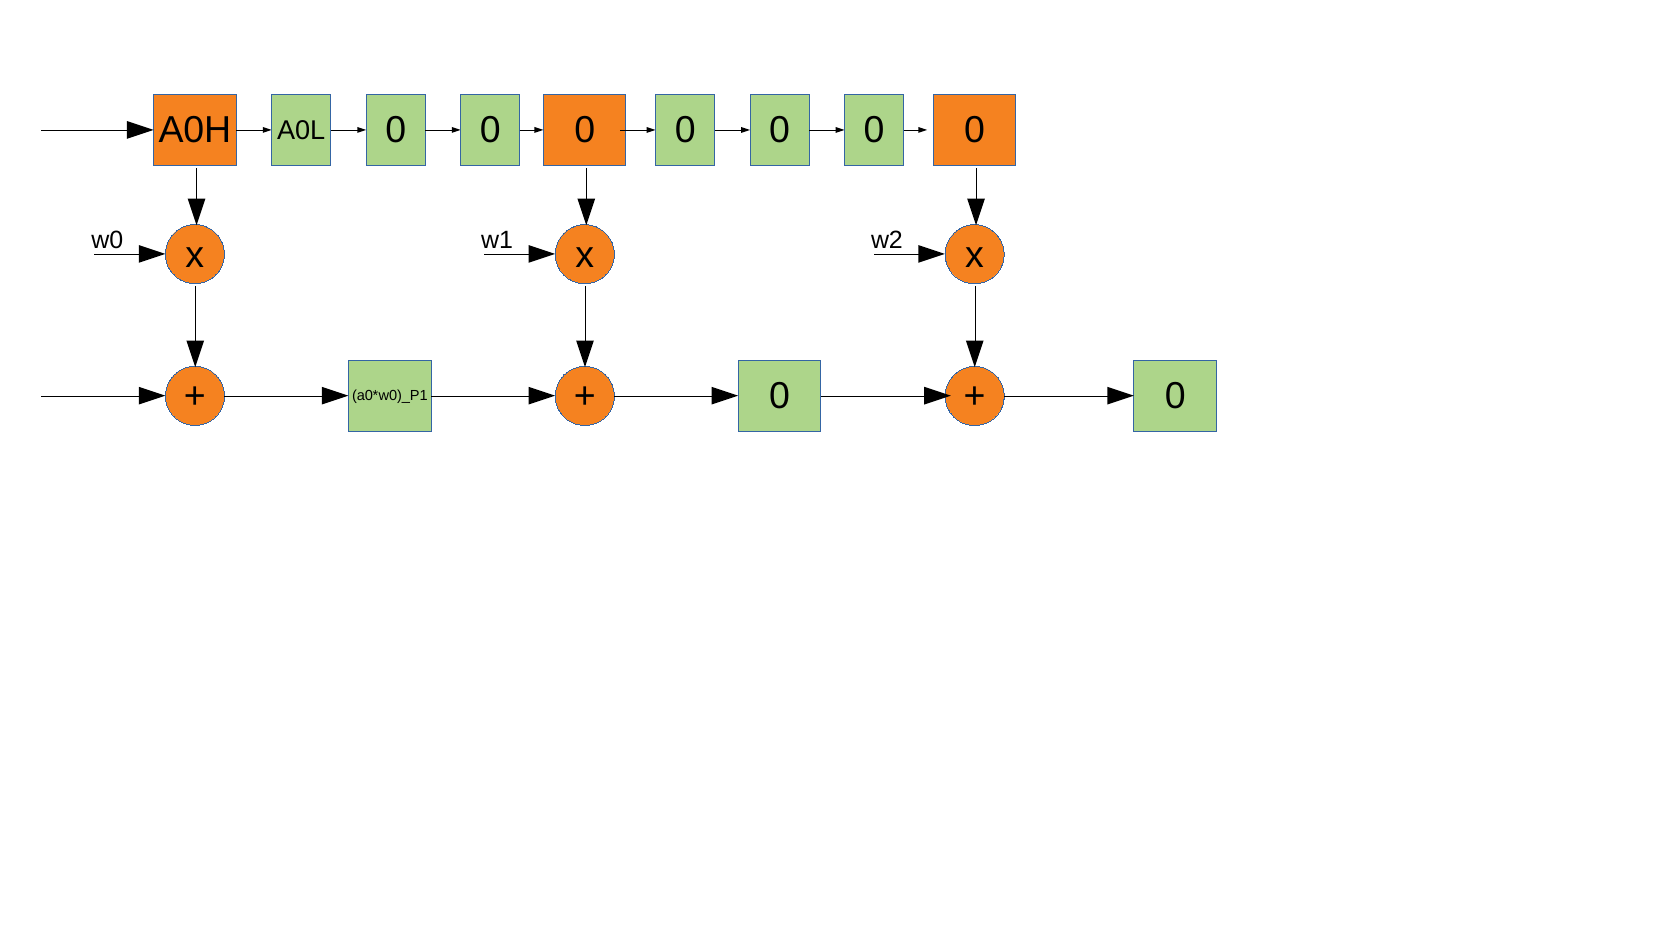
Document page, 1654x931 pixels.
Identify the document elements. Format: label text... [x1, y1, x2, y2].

text_box 0 [738, 360, 821, 432]
text_box 0 [933, 94, 1016, 166]
text_box x [555, 224, 615, 284]
text_box 0 [366, 94, 426, 166]
text_box w1 [466, 218, 529, 262]
text_box A0L [271, 94, 331, 166]
text_box + [555, 366, 615, 426]
text_box 0 [460, 94, 520, 166]
text_box w0 [76, 218, 139, 262]
text_box (a0*w0)_P1 [348, 360, 432, 432]
text_box + [165, 366, 225, 426]
text_box 0 [750, 94, 810, 166]
text_box 0 [1133, 360, 1217, 432]
text_box + [945, 366, 1005, 426]
text_box w2 [856, 218, 918, 262]
text_box 0 [844, 94, 904, 166]
text_box x [945, 224, 1005, 284]
text_box 0 [543, 94, 626, 166]
text_box 0 [655, 94, 715, 166]
text_box A0H [153, 94, 237, 166]
text_box x [165, 224, 225, 284]
